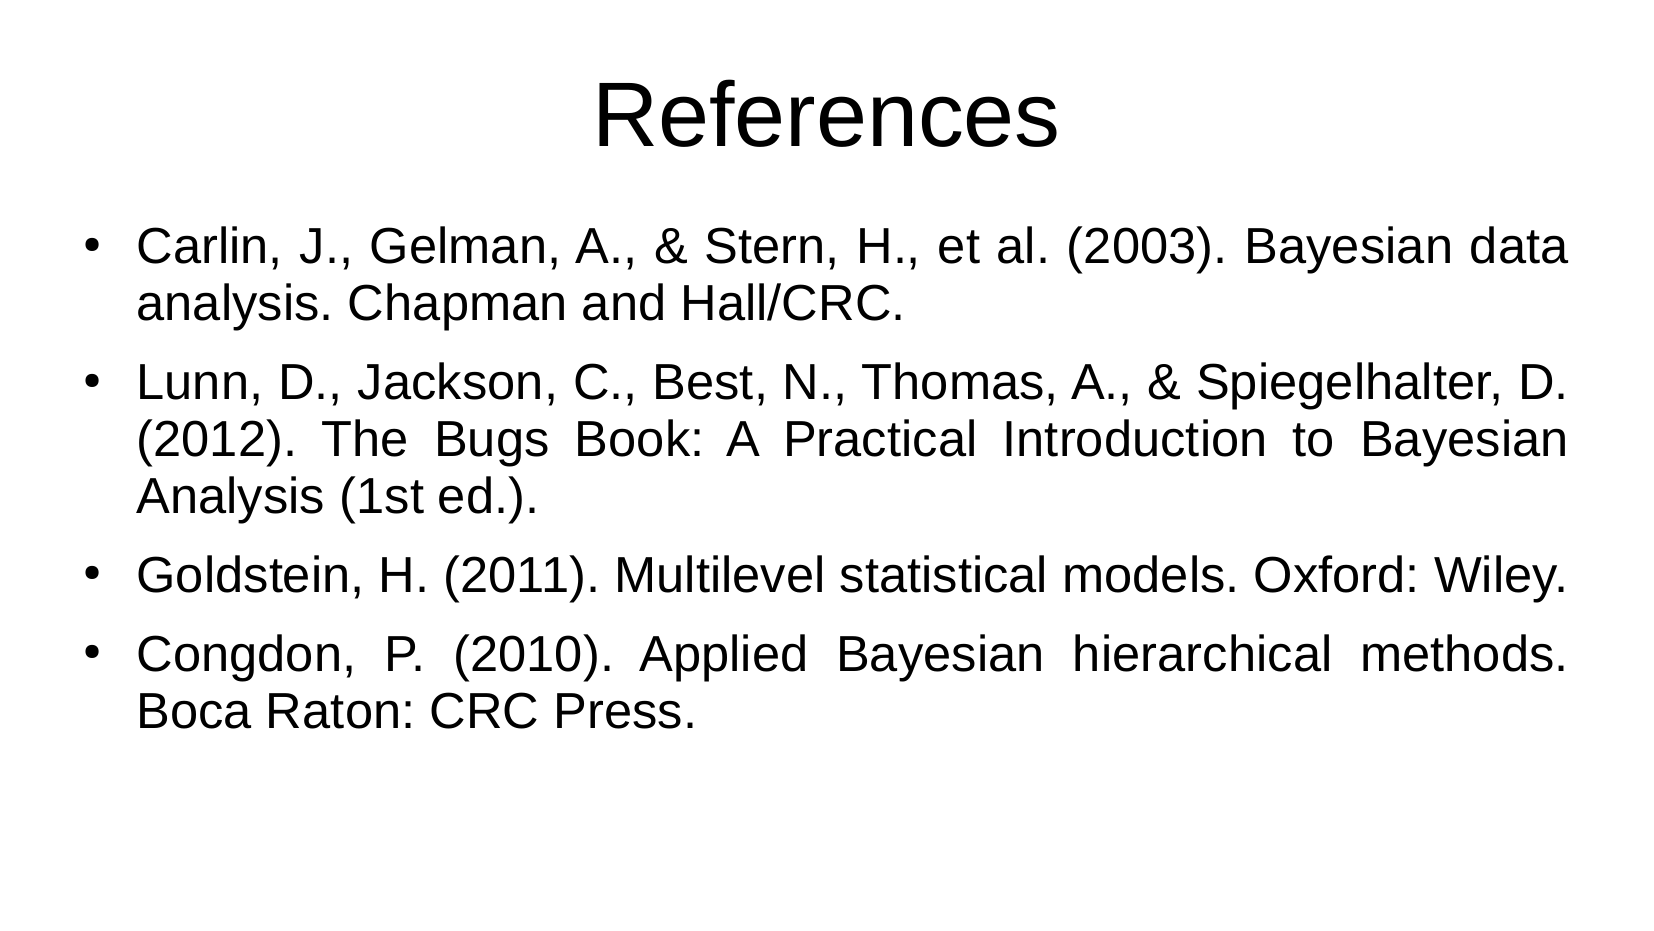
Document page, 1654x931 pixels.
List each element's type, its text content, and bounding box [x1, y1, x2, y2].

list Carlin, J., Gelman, A., & Stern, H., et al. (2003). Bayesian data analysis. Chapman and Hall/CRC. Lunn, D., Jackson, C., Best, N., Thomas, A., & Spiegelhalter, D. (2012). The Bugs Book: A Practical Introduction to Bayesian Analysis (1st ed.). Goldstein, H. (2011). Multilevel statistical models. Oxford: Wiley. Congdon, P. (2010). Applied Bayesian hierarchical methods. Boca Raton: CRC Press. [82, 217, 1571, 758]
title References [82, 37, 1571, 193]
